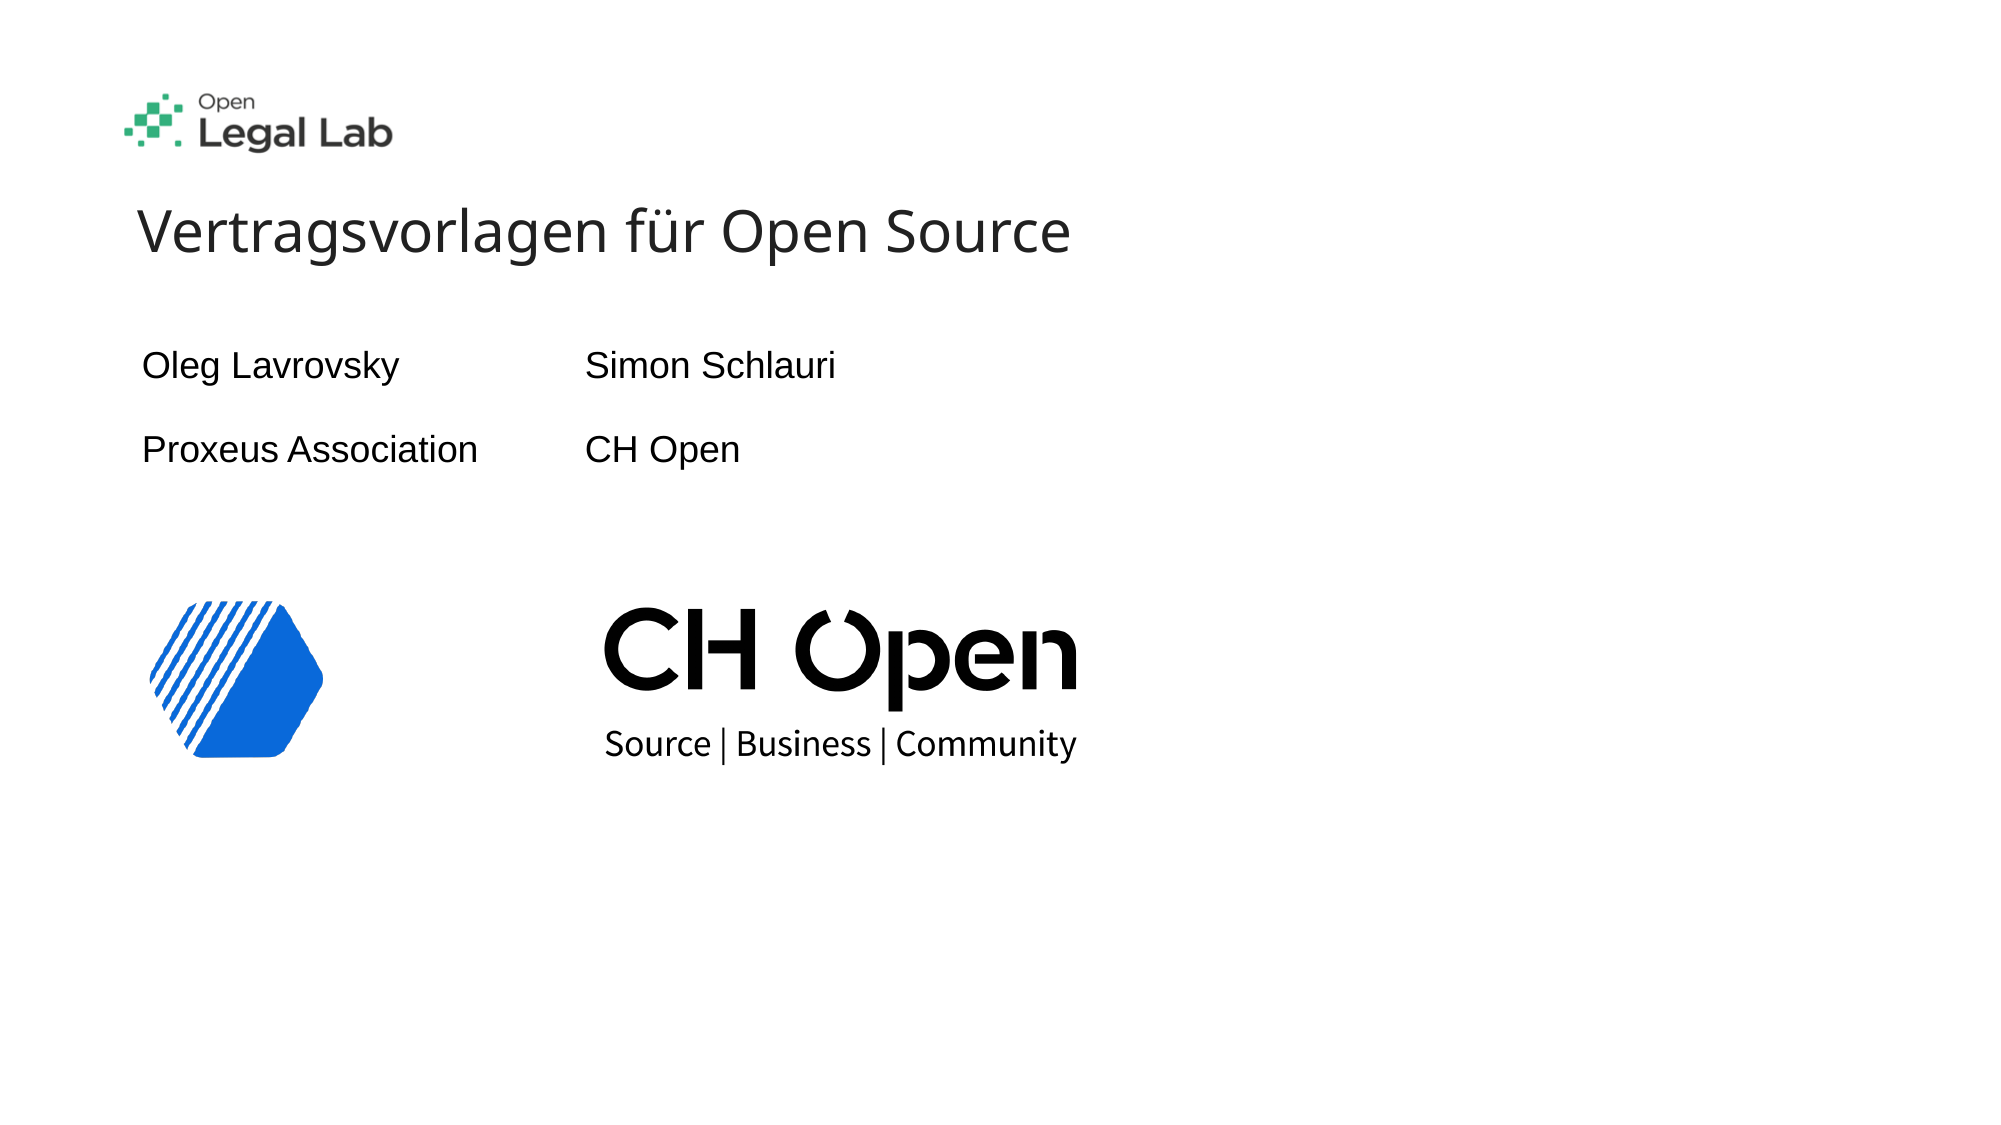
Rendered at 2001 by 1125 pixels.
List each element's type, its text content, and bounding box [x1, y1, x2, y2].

picture [590, 590, 1093, 775]
picture [0, 0, 1050, 188]
text_box Oleg Lavrovsky Simon Schlauri Proxeus Association CH Open [127, 295, 852, 521]
list Vertragsvorlagen für Open Source [122, 194, 1848, 274]
picture [147, 590, 325, 768]
